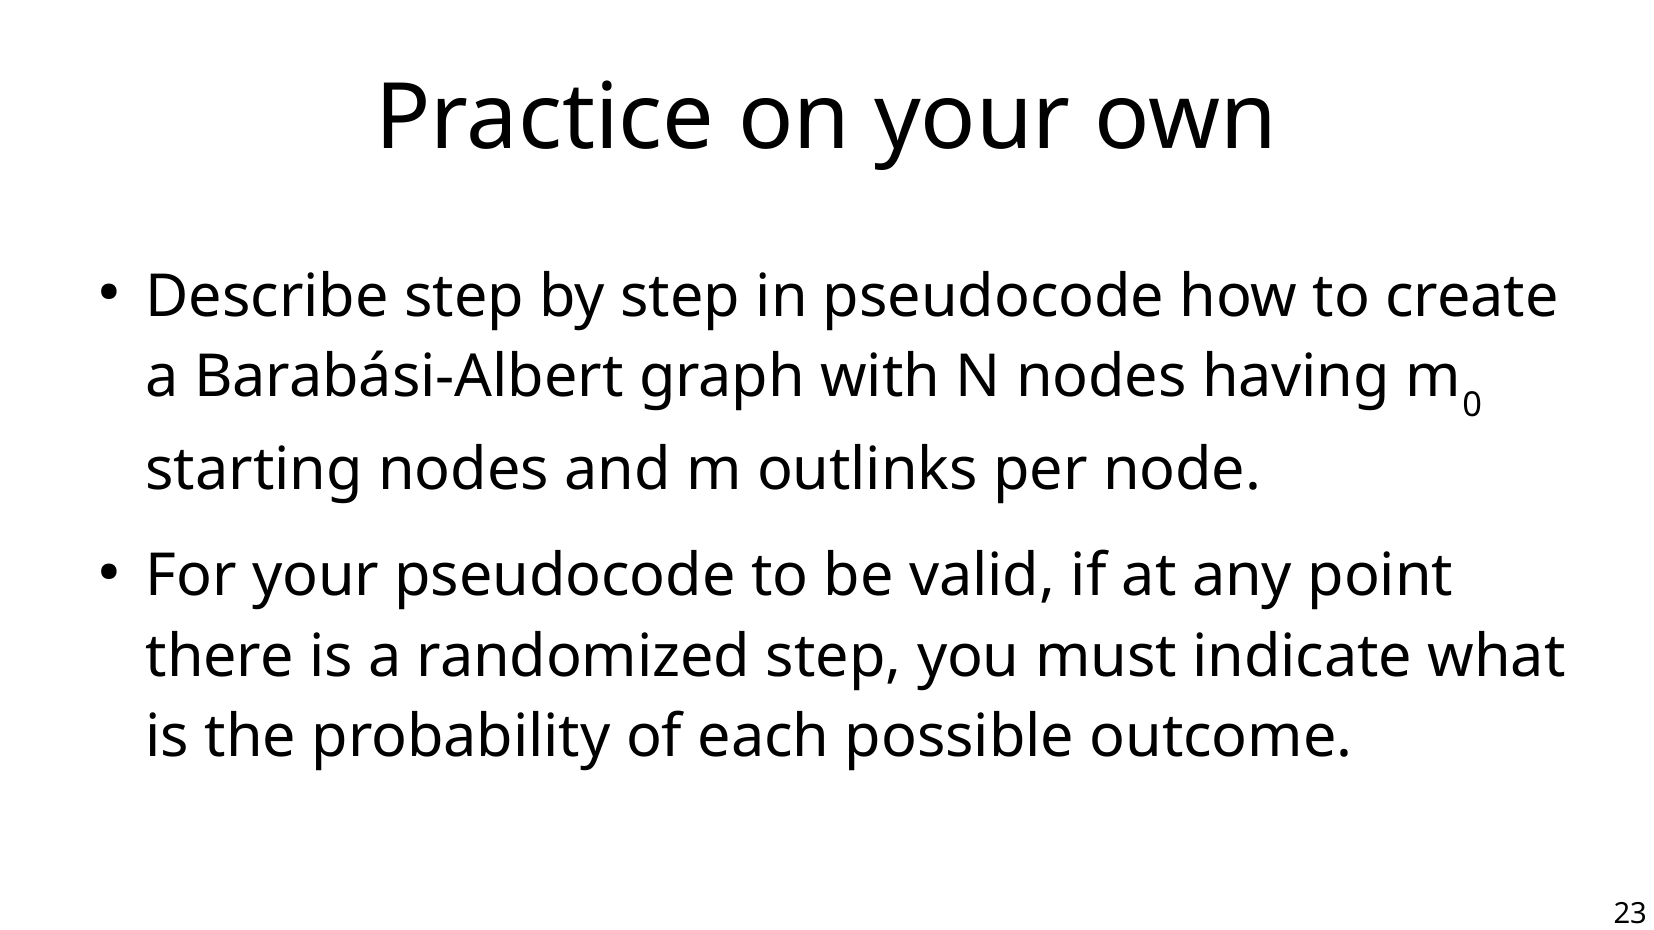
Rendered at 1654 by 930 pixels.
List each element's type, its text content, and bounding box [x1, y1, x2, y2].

list Describe step by step in pseudocode how to create a Barabási-Albert graph with N nodes having m0 starting nodes and m outlinks per node. For your pseudocode to be valid, if at any point there is a randomized step, you must indicate what is the probability of each possible outcome. [82, 252, 1571, 793]
title Practice on your own [82, 1, 1571, 225]
